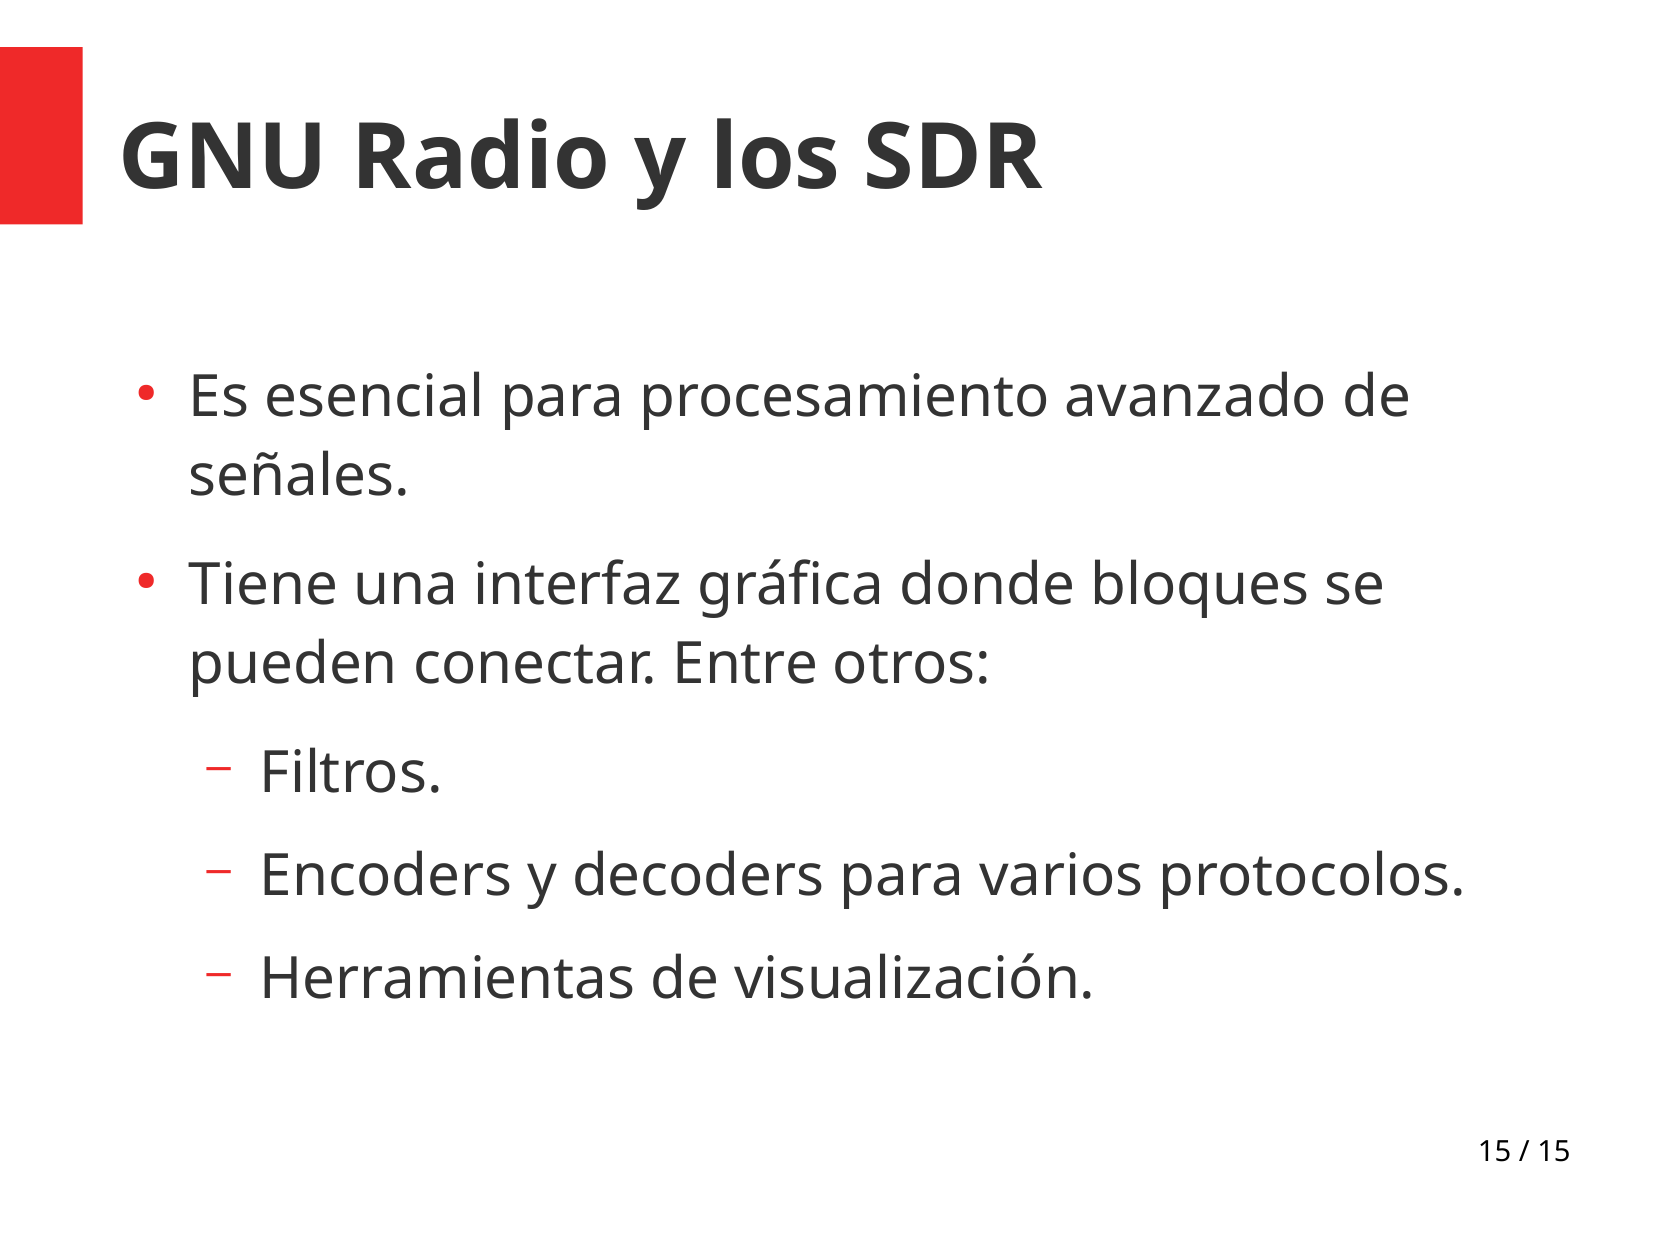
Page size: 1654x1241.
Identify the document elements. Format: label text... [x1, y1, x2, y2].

list Es esencial para procesamiento avanzado de señales. Tiene una interfaz gráfica donde bloques se pueden conectar. Entre otros: Filtros. Encoders y decoders para varios protocolos. Herramientas de visualización. [118, 354, 1536, 1074]
title GNU Radio y los SDR [118, 49, 1571, 257]
